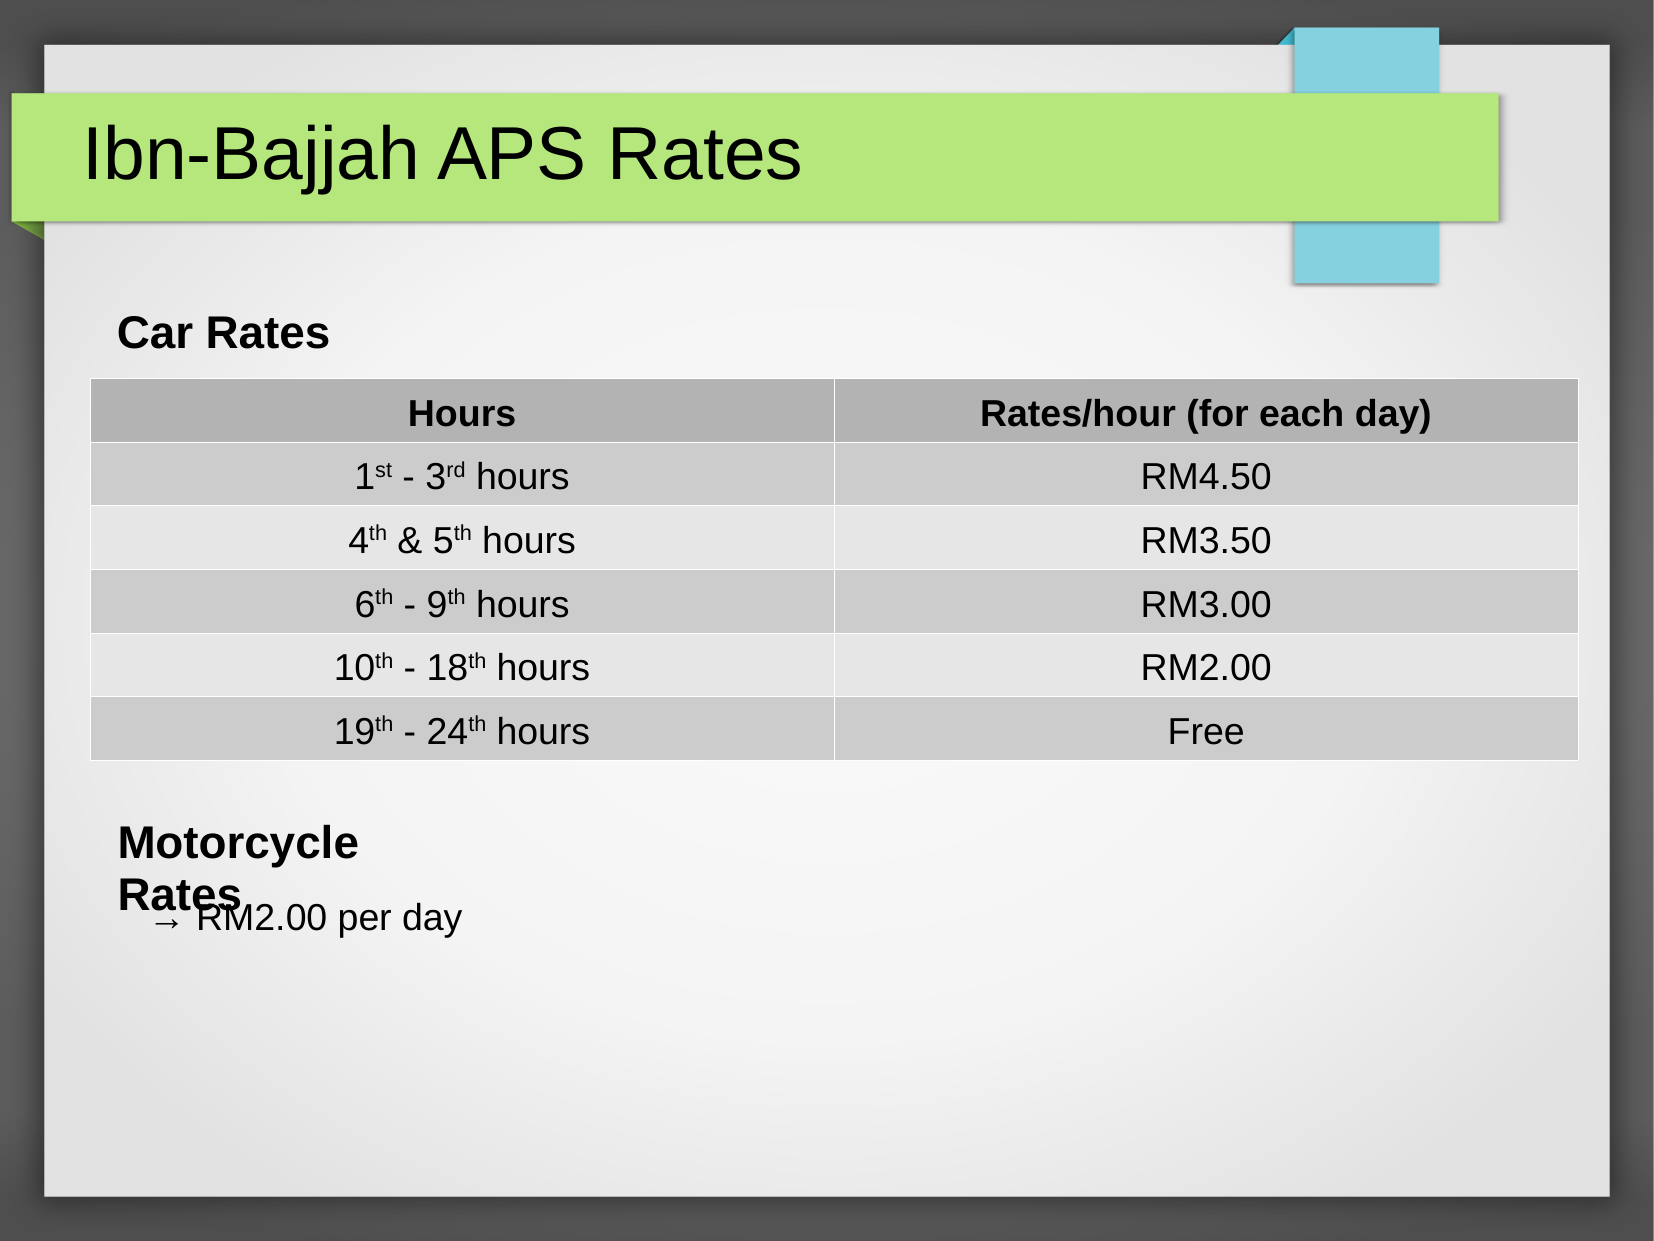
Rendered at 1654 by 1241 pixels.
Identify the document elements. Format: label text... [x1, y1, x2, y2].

text_box → RM2.00 per day [133, 888, 477, 941]
table_cell 10th - 18th hours [91, 634, 834, 696]
table_cell RM3.00 [835, 570, 1578, 633]
table_cell Free [835, 697, 1578, 760]
table_cell 6th - 9th hours [91, 570, 834, 633]
title Ibn-Bajjah APS Rates [82, 94, 1264, 213]
table_cell 1st - 3rd hours [91, 443, 834, 505]
table_cell RM3.50 [835, 506, 1578, 569]
table_cell 4th & 5th hours [91, 506, 834, 569]
table_cell RM4.50 [835, 443, 1578, 505]
text_box Car Rates [102, 300, 346, 361]
picture [0, 0, 1654, 1241]
table_cell 19th - 24th hours [91, 697, 834, 760]
text_box Motorcycle Rates [102, 810, 509, 912]
table_header Hours [91, 379, 834, 442]
table_cell RM2.00 [835, 634, 1578, 696]
table_header Rates/hour (for each day) [835, 379, 1578, 442]
